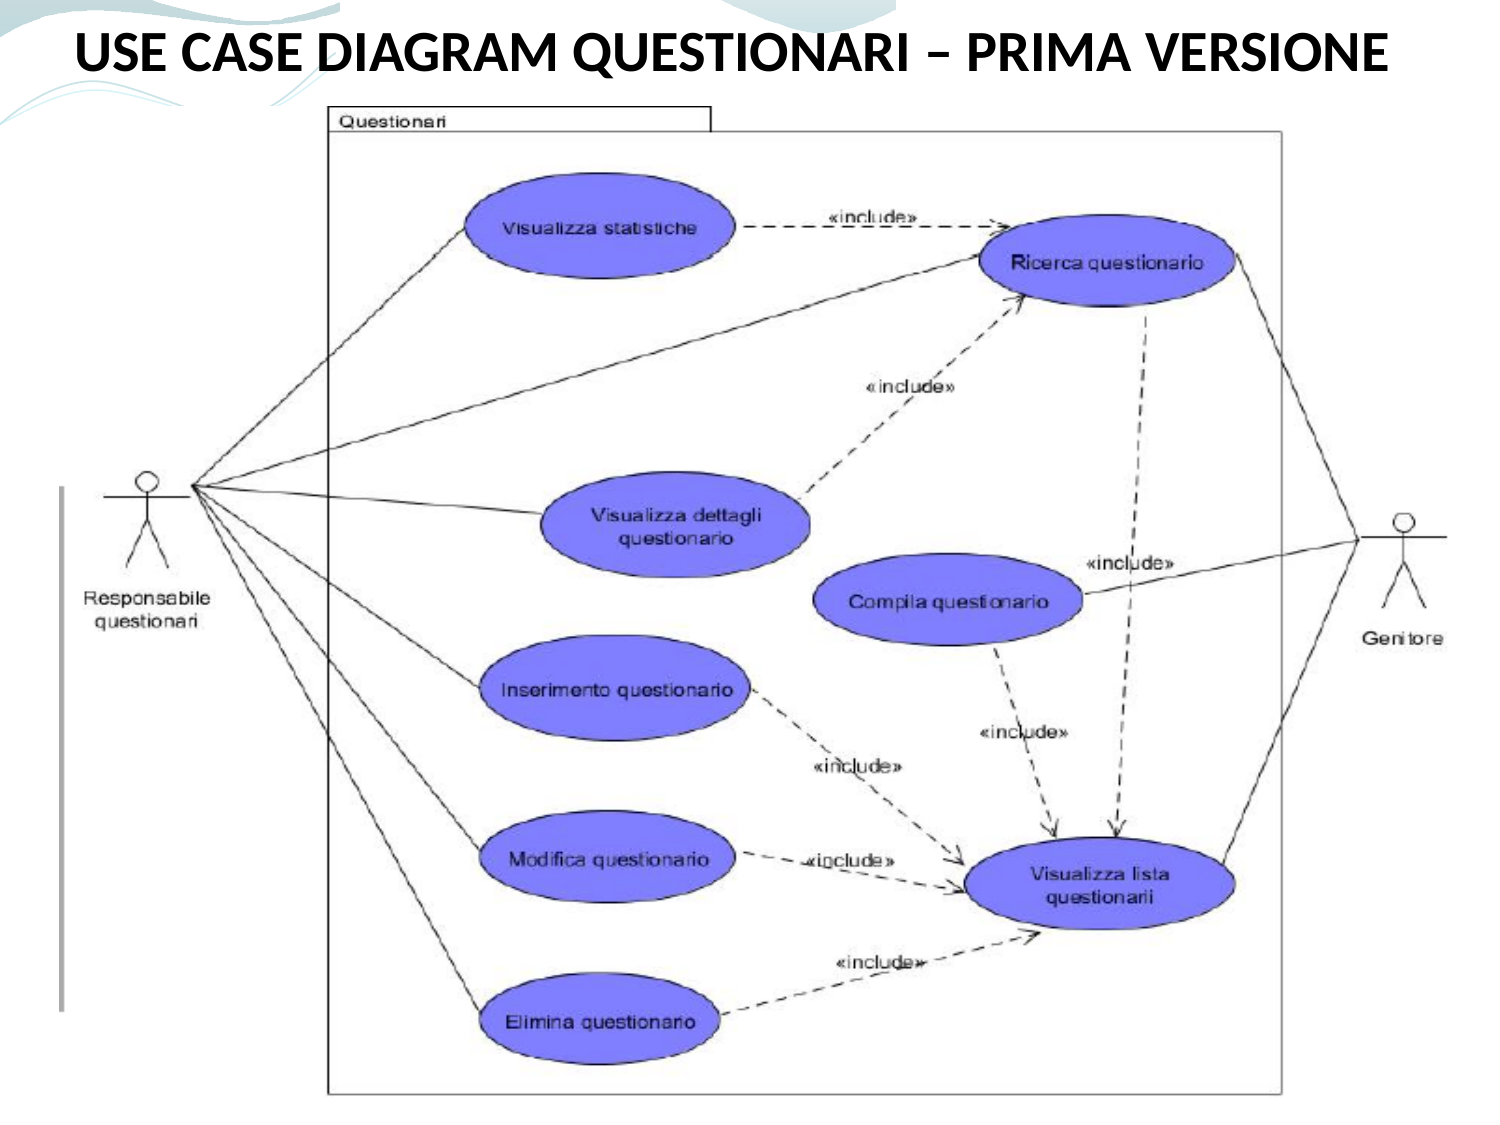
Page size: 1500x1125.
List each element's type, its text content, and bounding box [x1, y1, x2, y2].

text_box USE CASE DIAGRAM QUESTIONARI – PRIMA VERSIONE [23, 20, 1441, 107]
picture [59, 106, 1453, 1099]
